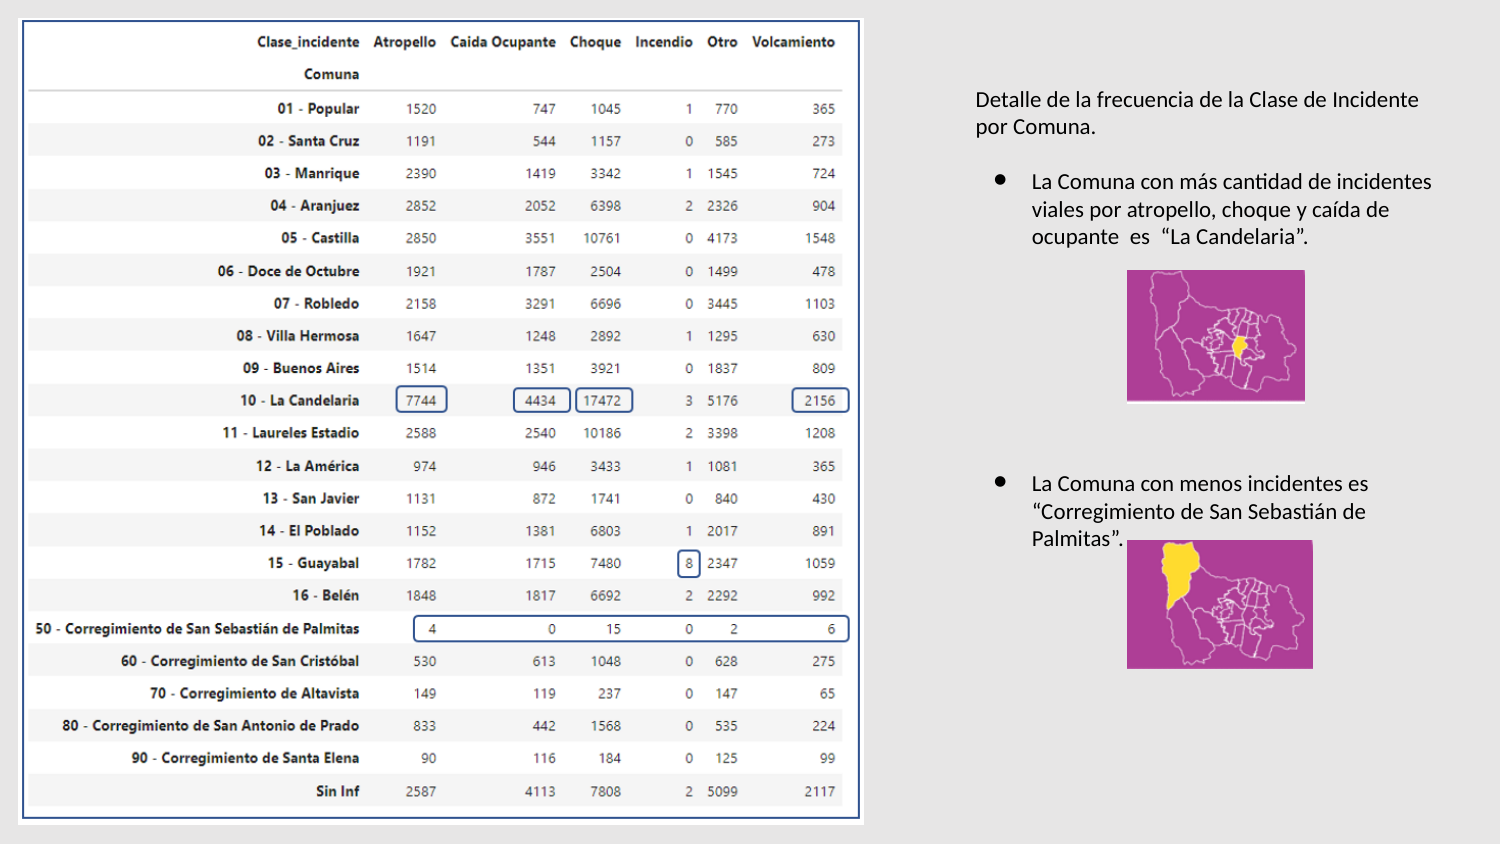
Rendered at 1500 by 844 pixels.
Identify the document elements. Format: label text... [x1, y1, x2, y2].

picture [1127, 540, 1313, 669]
picture [18, 18, 864, 826]
picture [1127, 270, 1305, 405]
text_box Detalle de la frecuencia de la Clase de Incidente por Comuna. La Comuna con más cantidad de incidentes viales por atropello, choque y caída de ocupante es “La Candelaria”. La Comuna con menos incidentes es “Corregimiento de San Sebastián de Palmitas”. [964, 73, 1469, 700]
